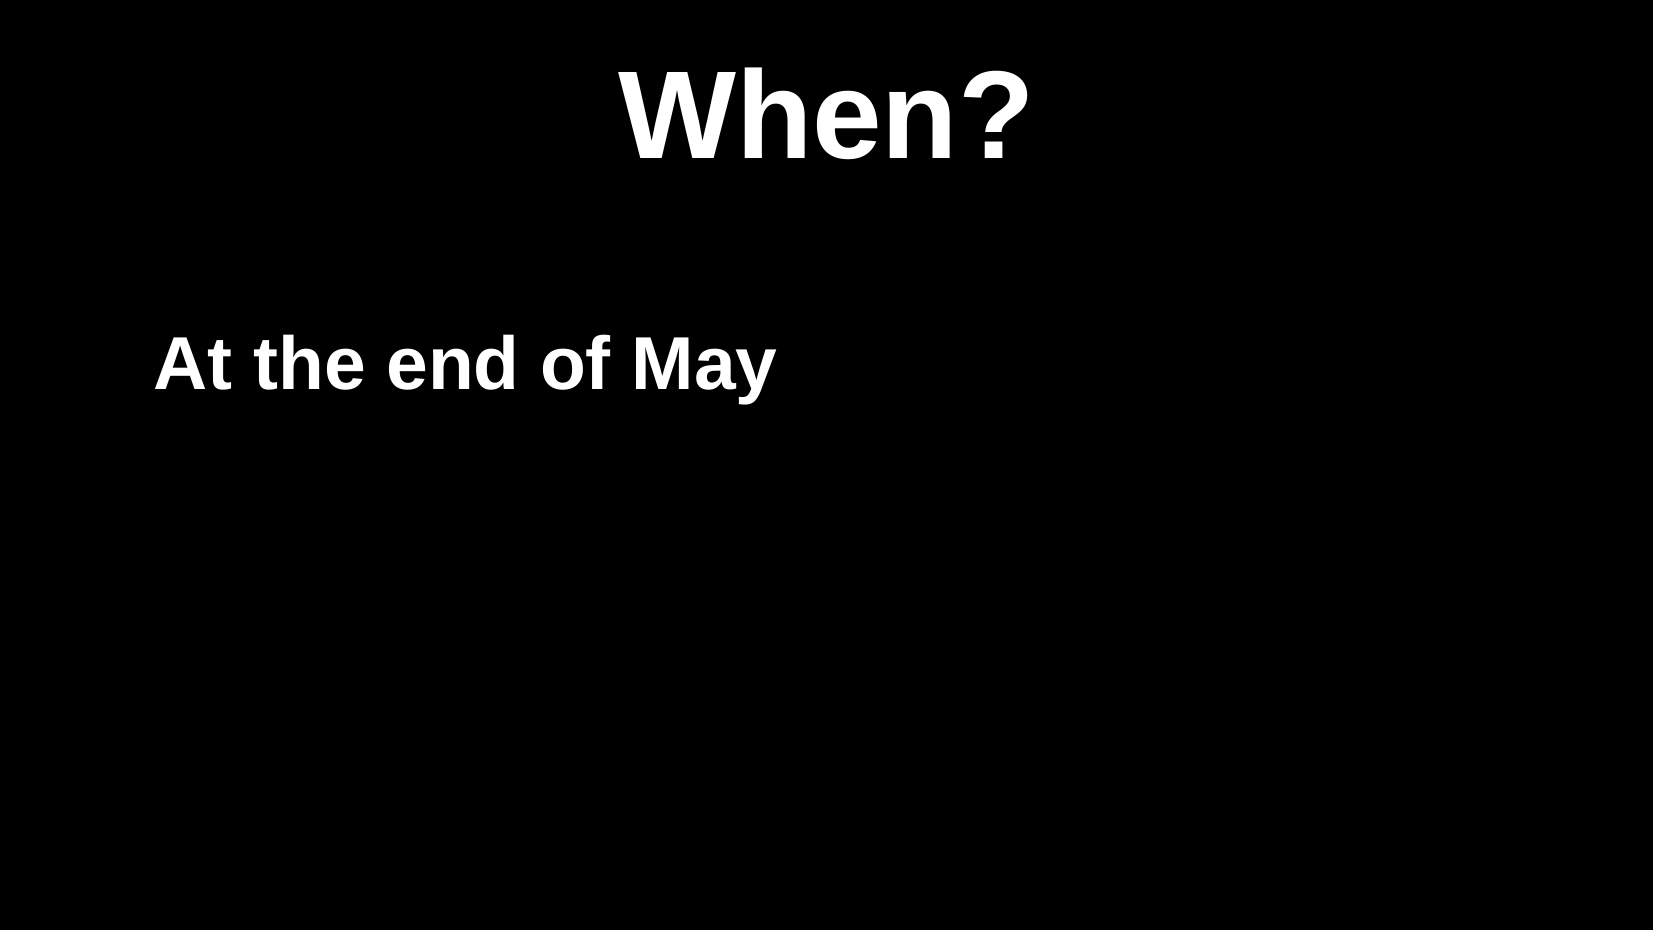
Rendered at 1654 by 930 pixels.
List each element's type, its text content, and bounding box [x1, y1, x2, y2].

title When? [82, 37, 1571, 193]
list At the end of May [82, 217, 1571, 757]
